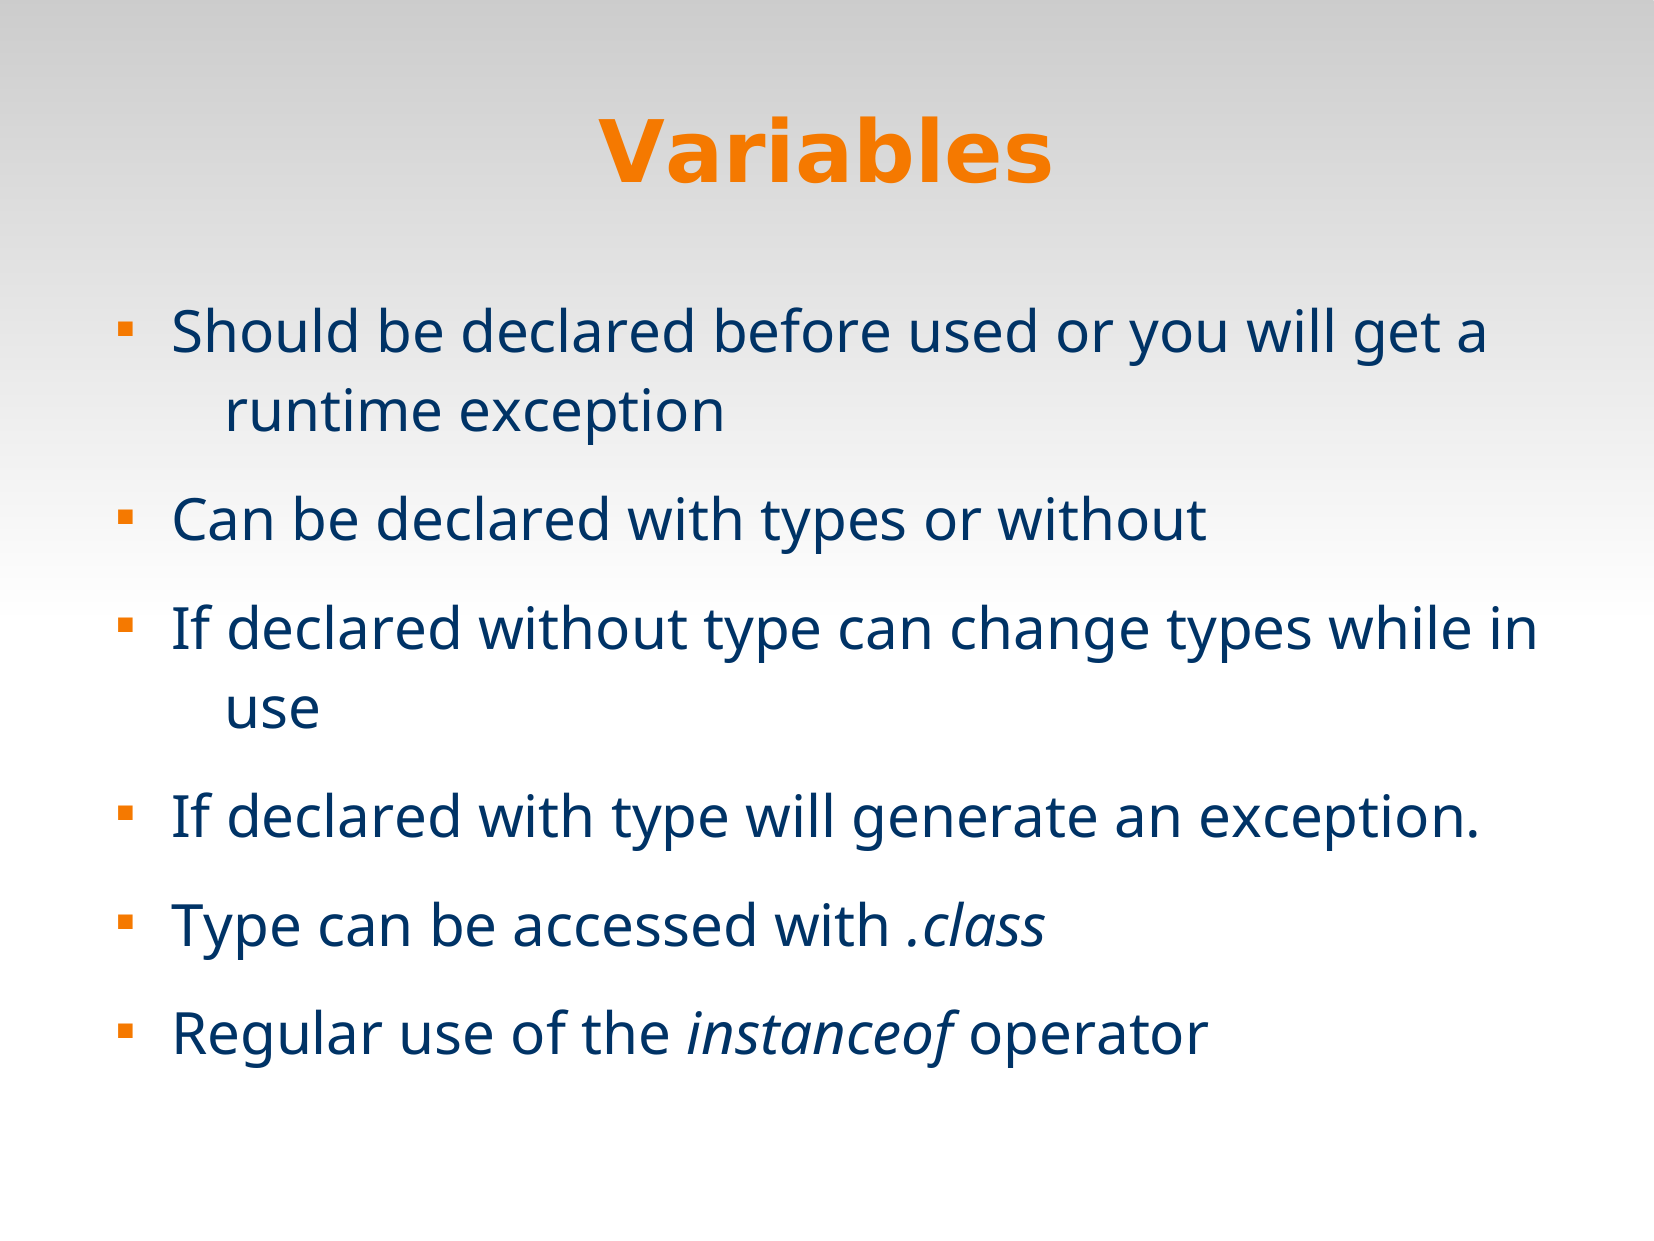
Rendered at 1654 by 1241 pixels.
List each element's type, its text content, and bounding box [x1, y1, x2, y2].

title Variables [82, 49, 1571, 257]
list Should be declared before used or you will get a runtime exception Can be declared with types or without If declared without type can change types while in use If declared with type will generate an exception. Type can be accessed with .class Regular use of the instanceof operator [82, 290, 1571, 1109]
